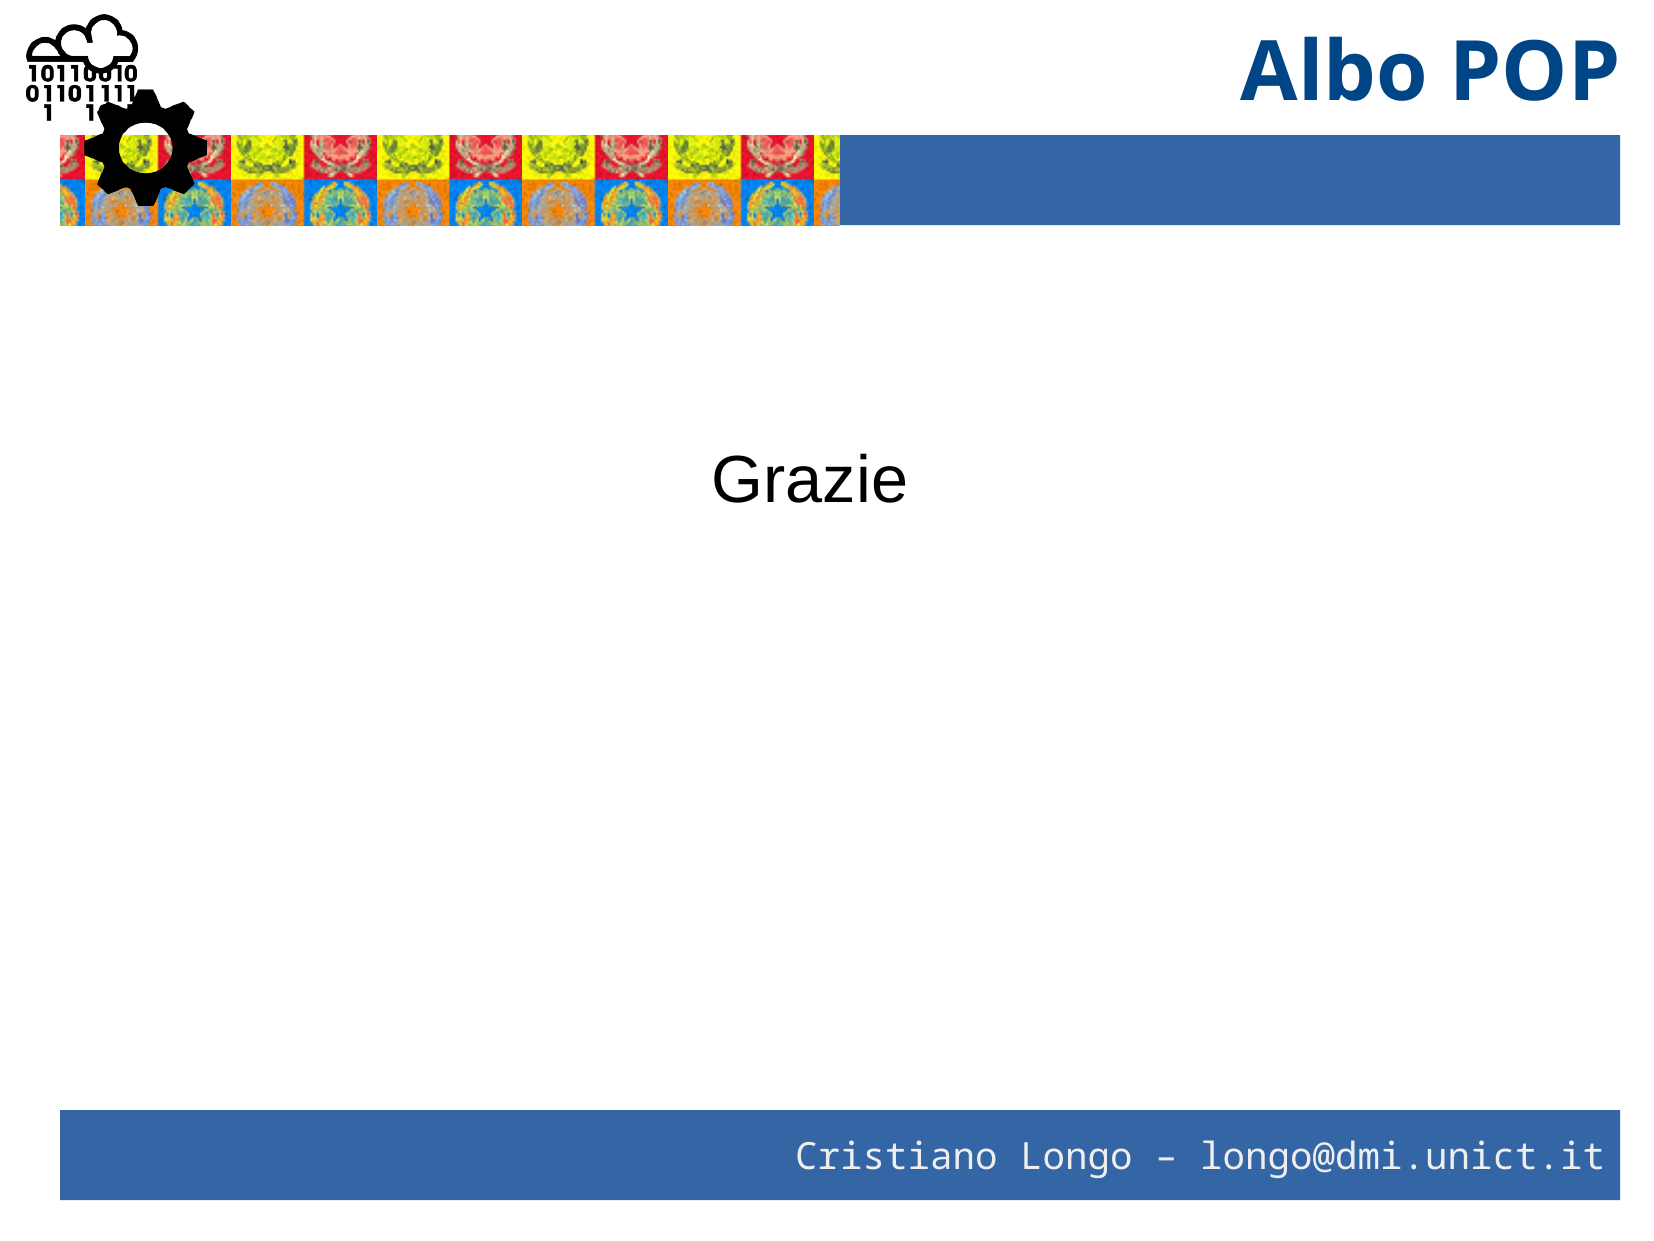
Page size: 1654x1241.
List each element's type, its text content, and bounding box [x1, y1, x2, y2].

text_box Grazie [45, 435, 1576, 525]
text_box [60, 135, 1621, 226]
text_box Cristiano Longo – longo@dmi.unict.it [60, 1110, 1621, 1201]
text_box Albo POP [982, 4, 1636, 124]
picture [26, 14, 207, 206]
